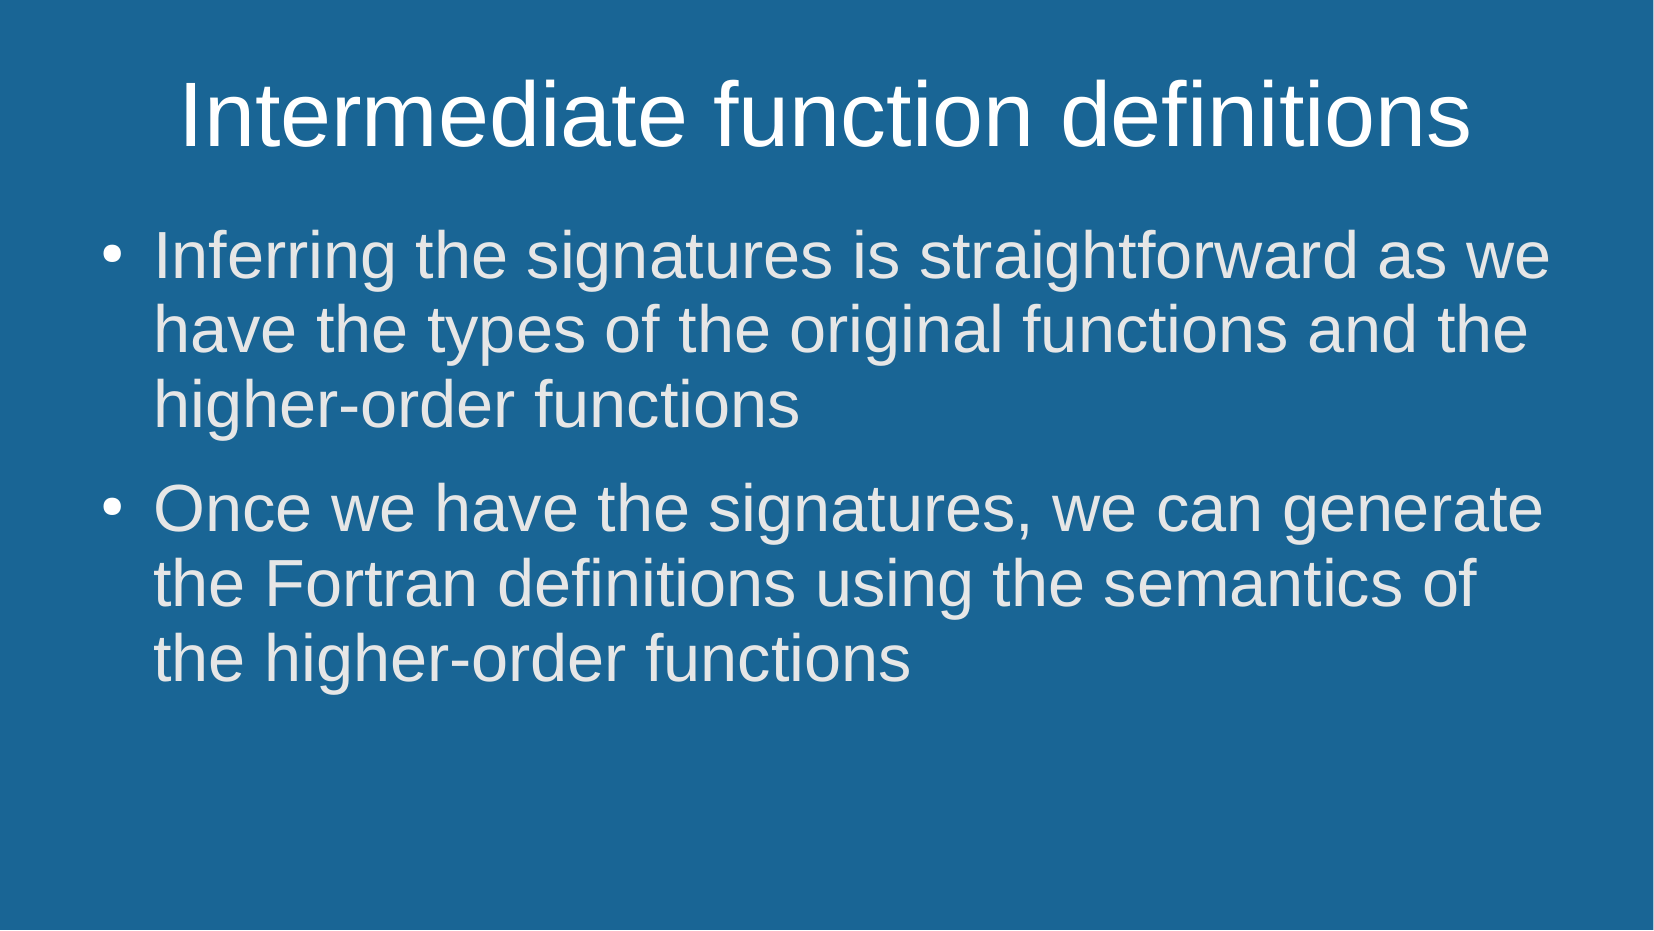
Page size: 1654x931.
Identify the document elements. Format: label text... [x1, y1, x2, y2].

list Inferring the signatures is straightforward as we have the types of the original functions and the higher-order functions Once we have the signatures, we can generate the Fortran definitions using the semantics of the higher-order functions [82, 217, 1571, 758]
title Intermediate function definitions [82, 37, 1571, 193]
